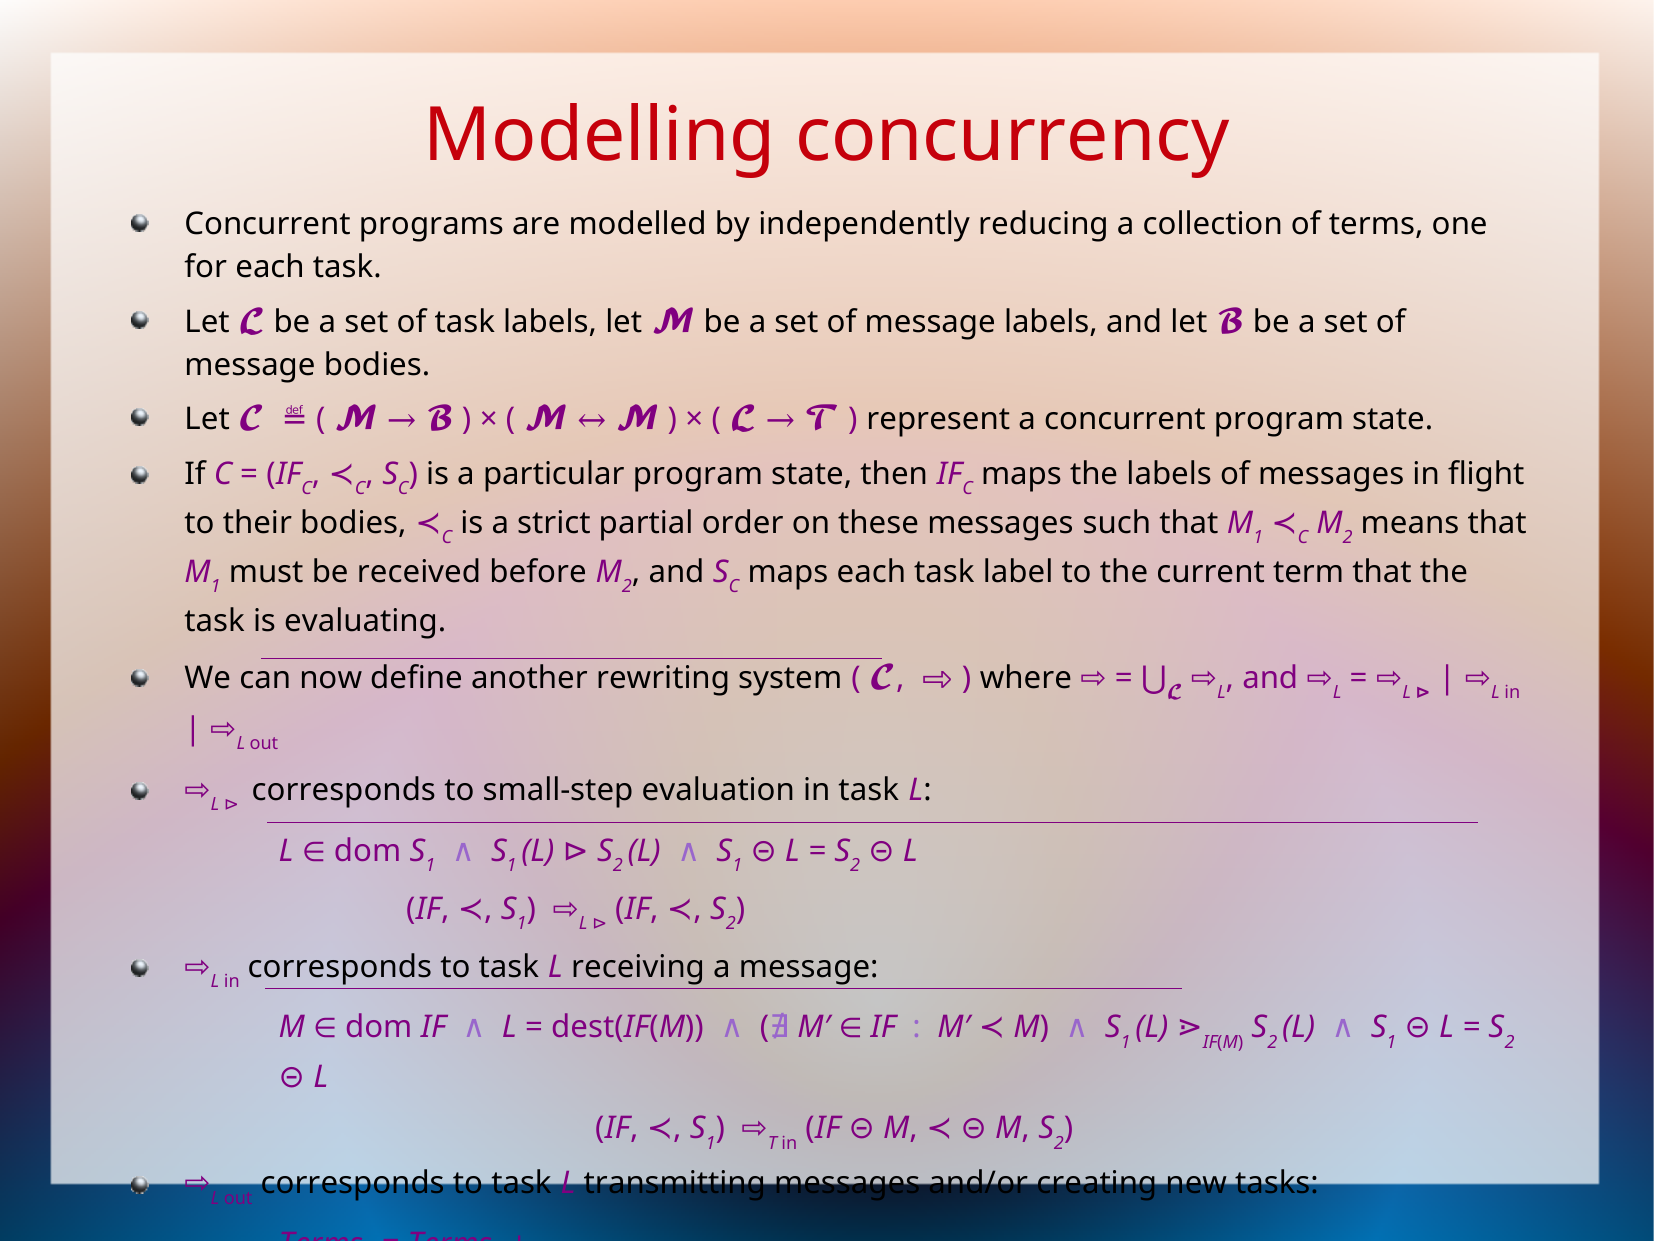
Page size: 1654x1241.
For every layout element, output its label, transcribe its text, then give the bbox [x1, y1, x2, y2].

list Concurrent programs are modelled by independently reducing a collection of terms, one for each task. Let 𝓛 be a set of task labels, let 𝓜 be a set of message labels, and let 𝓑 be a set of message bodies. Let 𝓒 ≝ ( 𝓜 → 𝓑 ) × ( 𝓜 ↔ 𝓜 ) × ( 𝓛 → 𝓣 ) represent a concurrent program state. If C = (IFC, ≺C, SC) is a particular program state, then IFC maps the labels of messages in flight to their bodies, ≺C is a strict partial order on these messages such that M1 ≺C M2 means that M1 must be received before M2, and SC maps each task label to the current term that the task is evaluating. We can now define another rewriting system ( 𝓒, ⇨ ) where ⇨ = ⋃𝓛 ⇨L, and ⇨L = ⇨L ⊳ | ⇨L in | ⇨L out ⇨L ⊳ corresponds to small-step evaluation in task L: L ∈ dom S1 ∧ S1 (L) ⊳ S2 (L) ∧ S1 ⊝ L = S2 ⊝ L (IF, ≺, S1) ⇨L ⊳ (IF, ≺, S2) ⇨L in corresponds to task L receiving a message: M ∈ dom IF ∧ L = dest(IF(M)) ∧ (∄ M′ ∈ IF : M′ ≺ M) ∧ S1 (L) ⋗IF(M) S2 (L) ∧ S1 ⊝ L = S2 ⊝ L (IF, ≺, S1) ⇨T in (IF ⊝ M, ≺ ⊝ M, S2) ⇨L out corresponds to task L transmitting messages and/or creating new tasks: Terms2 = Terms1 + ... (IF1, ≺1, Terms1) ⇨T out (IF2, ≺2, Terms2) when ? Most of this is standard actor model stuff. The [113, 201, 1531, 1087]
picture [0, 0, 1654, 1241]
title Modelling concurrency [82, 55, 1571, 207]
